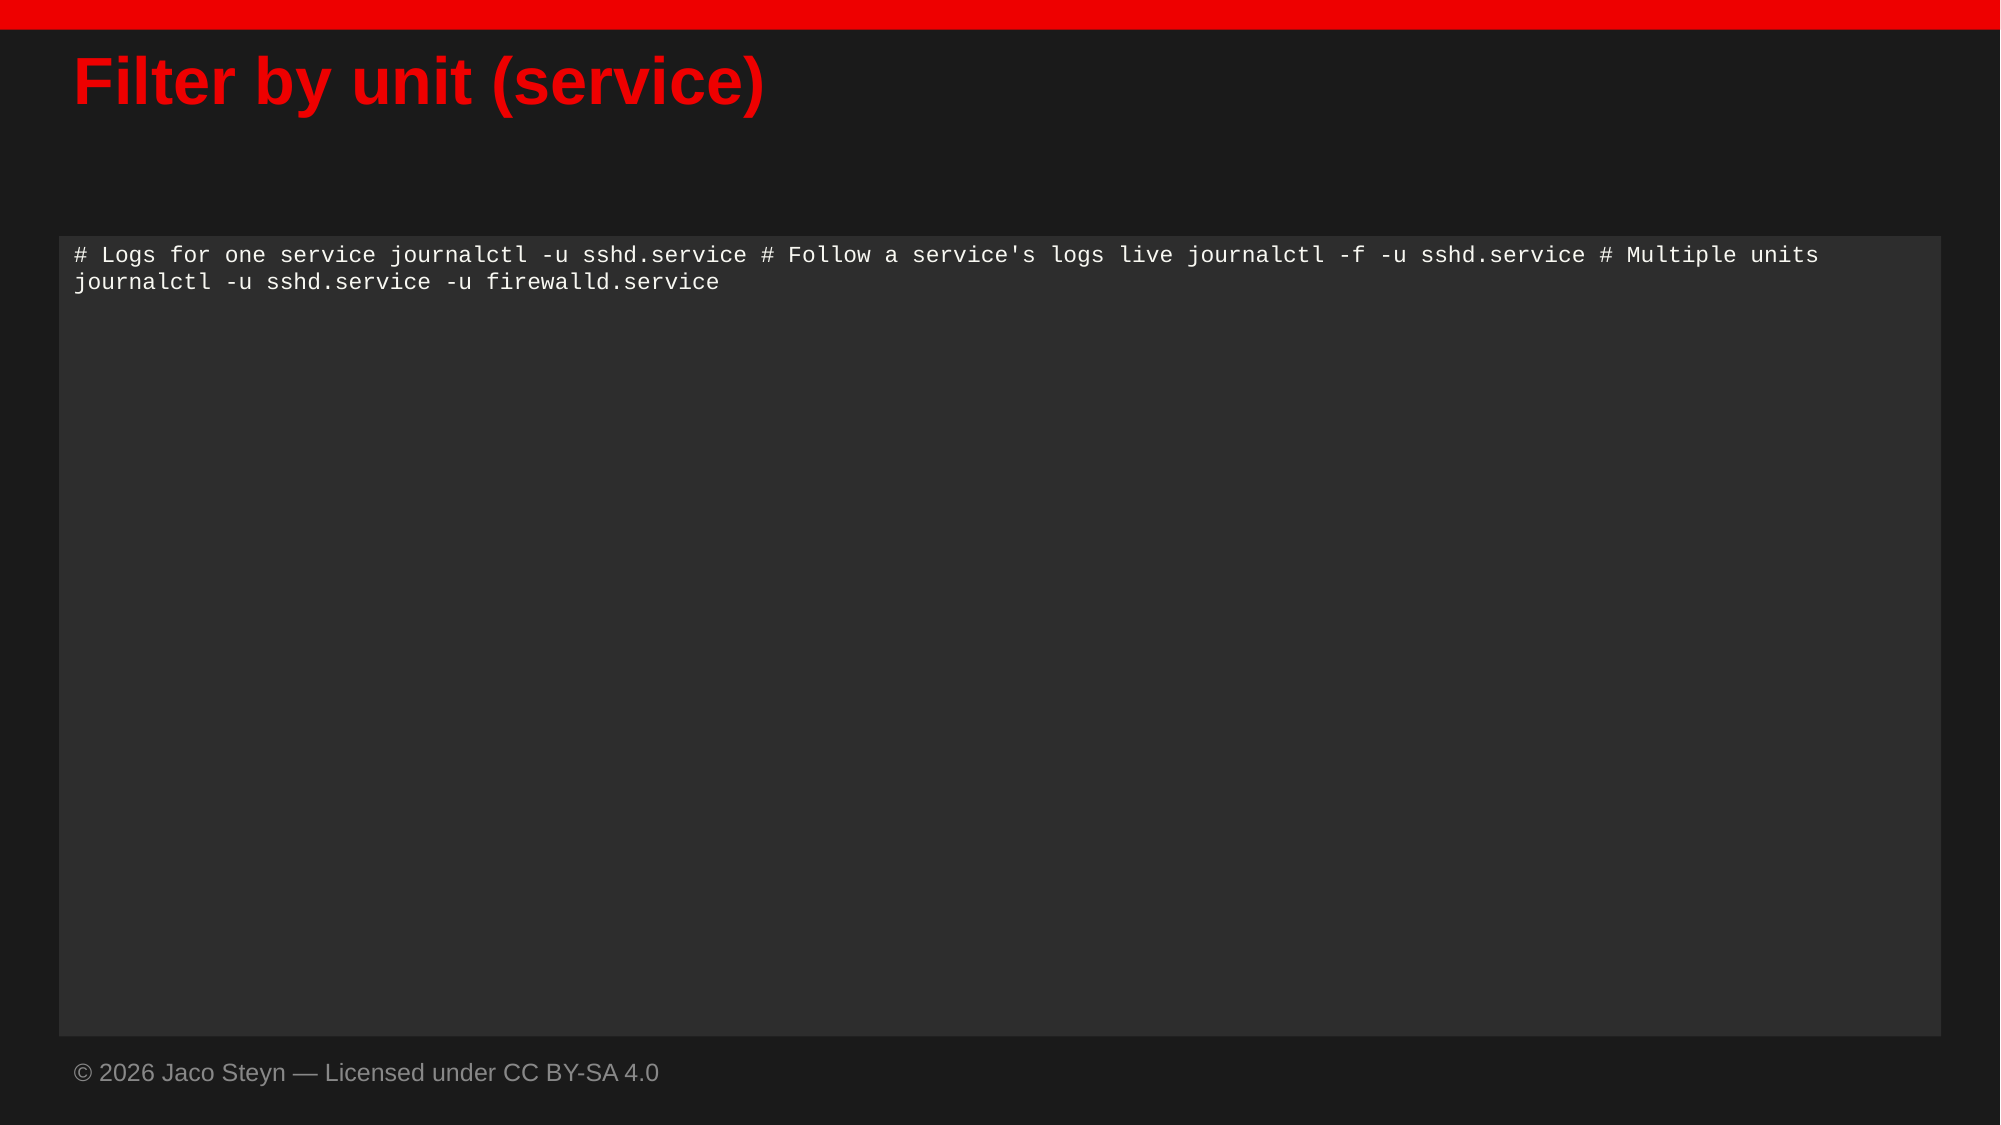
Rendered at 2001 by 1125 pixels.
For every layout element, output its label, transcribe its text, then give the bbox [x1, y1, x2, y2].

text_box # Logs for one service journalctl -u sshd.service # Follow a service's logs live journalctl -f -u sshd.service # Multiple units journalctl -u sshd.service -u firewalld.service [59, 236, 1942, 1037]
text_box Filter by unit (service) [59, 36, 1942, 208]
text_box © 2026 Jaco Steyn — Licensed under CC BY-SA 4.0 [59, 1051, 1942, 1093]
text_box [0, 0, 2001, 30]
